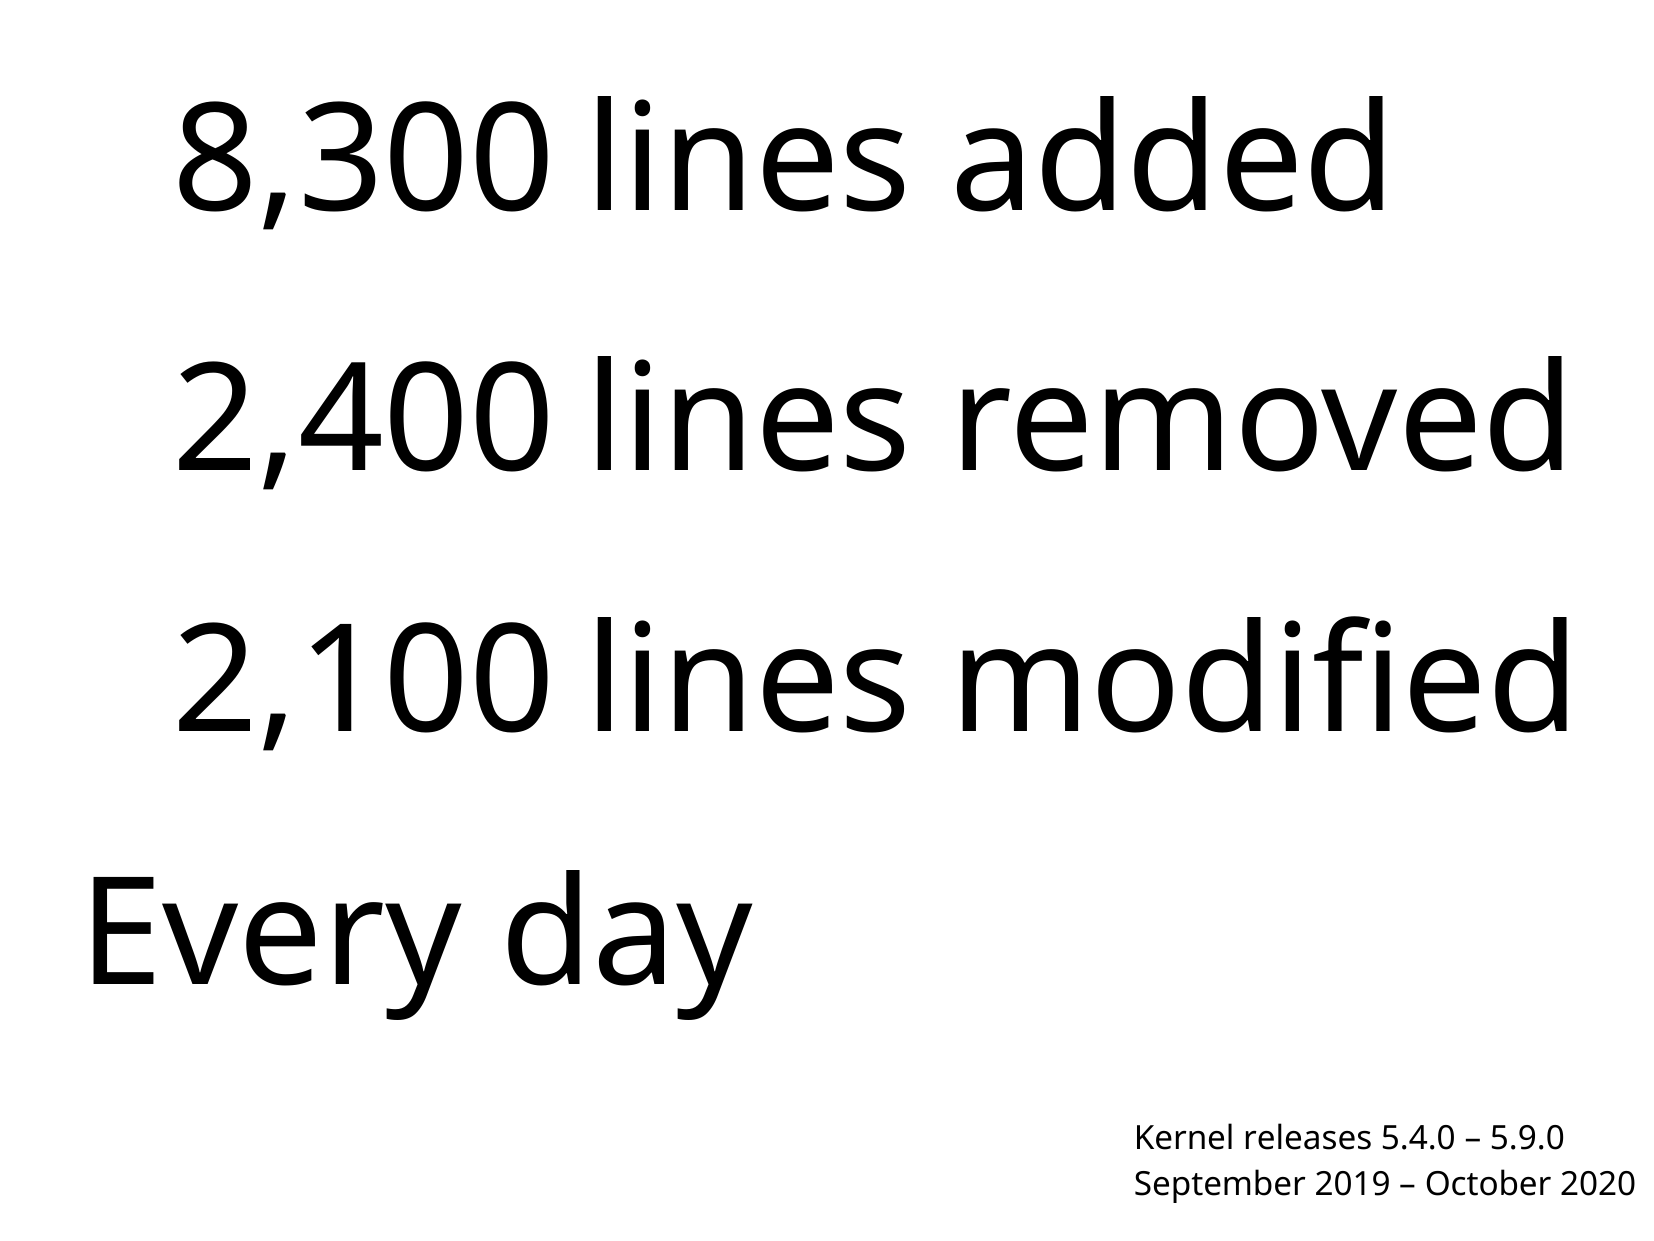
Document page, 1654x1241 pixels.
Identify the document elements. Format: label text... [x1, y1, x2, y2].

table_header 8,300 [6, 43, 570, 303]
table_cell lines modified [571, 564, 1648, 824]
table_cell 2,400 [6, 304, 570, 563]
text_box Every day [64, 817, 1654, 1078]
text_box Kernel releases 5.4.0 – 5.9.0 September 2019 – October 2020 [1119, 1107, 1654, 1233]
table_cell lines removed [571, 304, 1648, 563]
table_cell 2,100 [6, 564, 570, 824]
table_header lines added [571, 43, 1648, 303]
